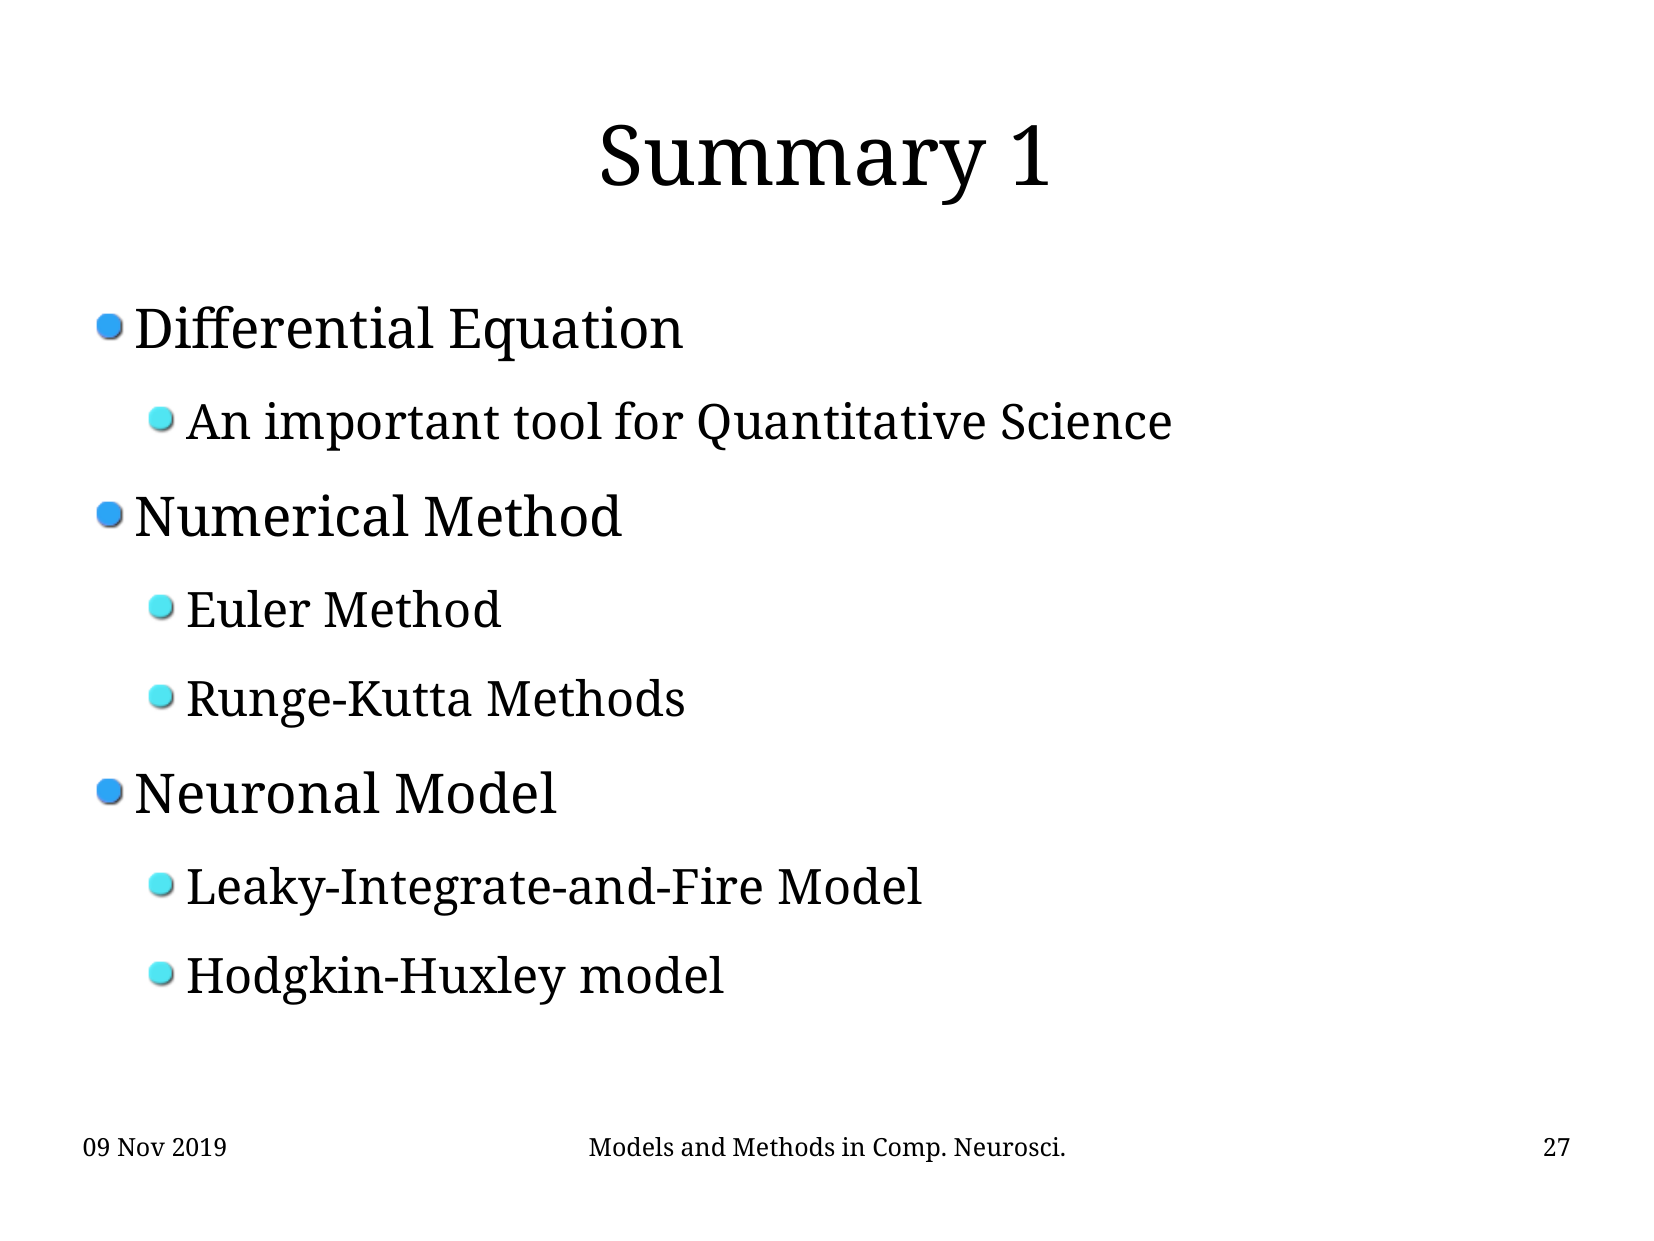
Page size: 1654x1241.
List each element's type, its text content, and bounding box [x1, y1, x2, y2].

list Differential Equation An important tool for Quantitative Science Numerical Method Euler Method Runge-Kutta Methods Neuronal Model Leaky-Integrate-and-Fire Model Hodgkin-Huxley model [82, 290, 1571, 1010]
title Summary 1 [82, 49, 1571, 257]
